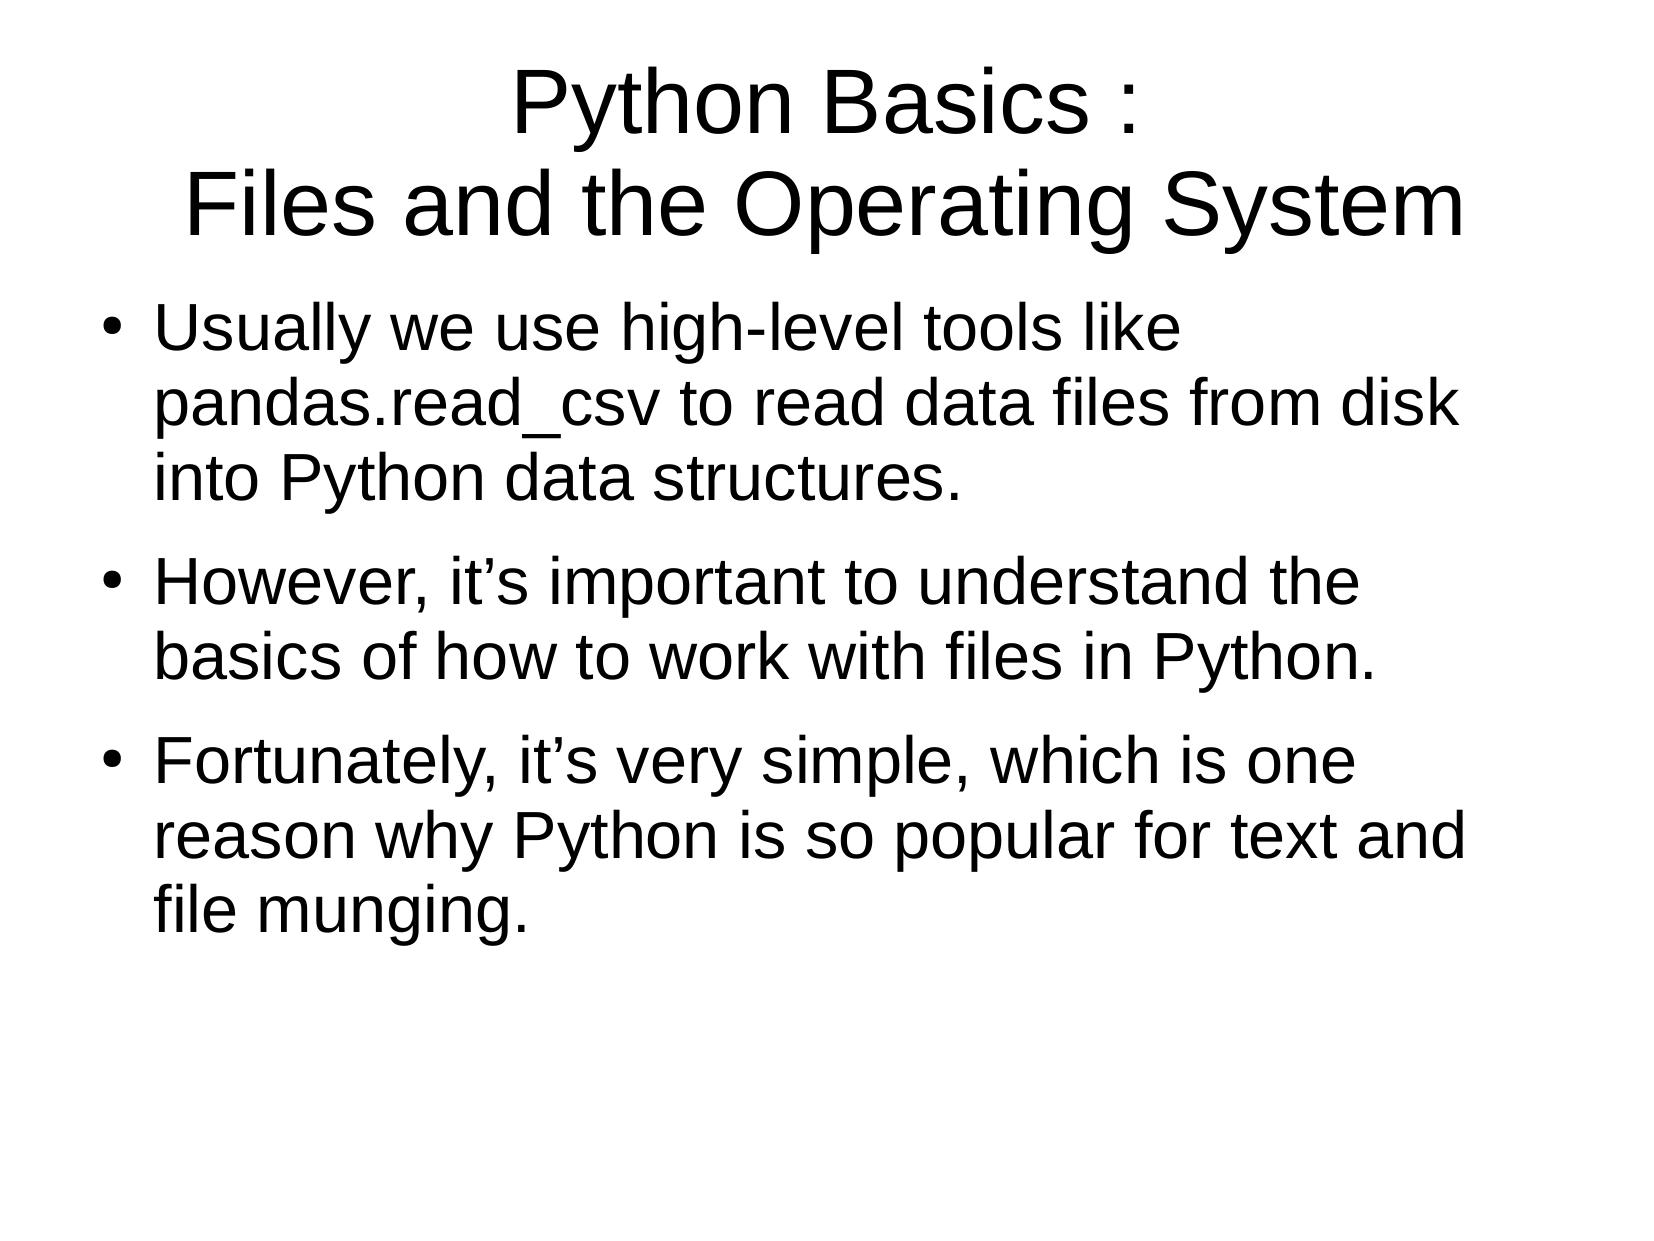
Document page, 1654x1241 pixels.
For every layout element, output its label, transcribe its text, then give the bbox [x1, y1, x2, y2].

title Python Basics : Files and the Operating System [82, 49, 1571, 257]
list Usually we use high-level tools like pandas.read_csv to read data files from disk into Python data structures. However, it’s important to understand the basics of how to work with files in Python. Fortunately, it’s very simple, which is one reason why Python is so popular for text and file munging. [82, 290, 1571, 1010]
